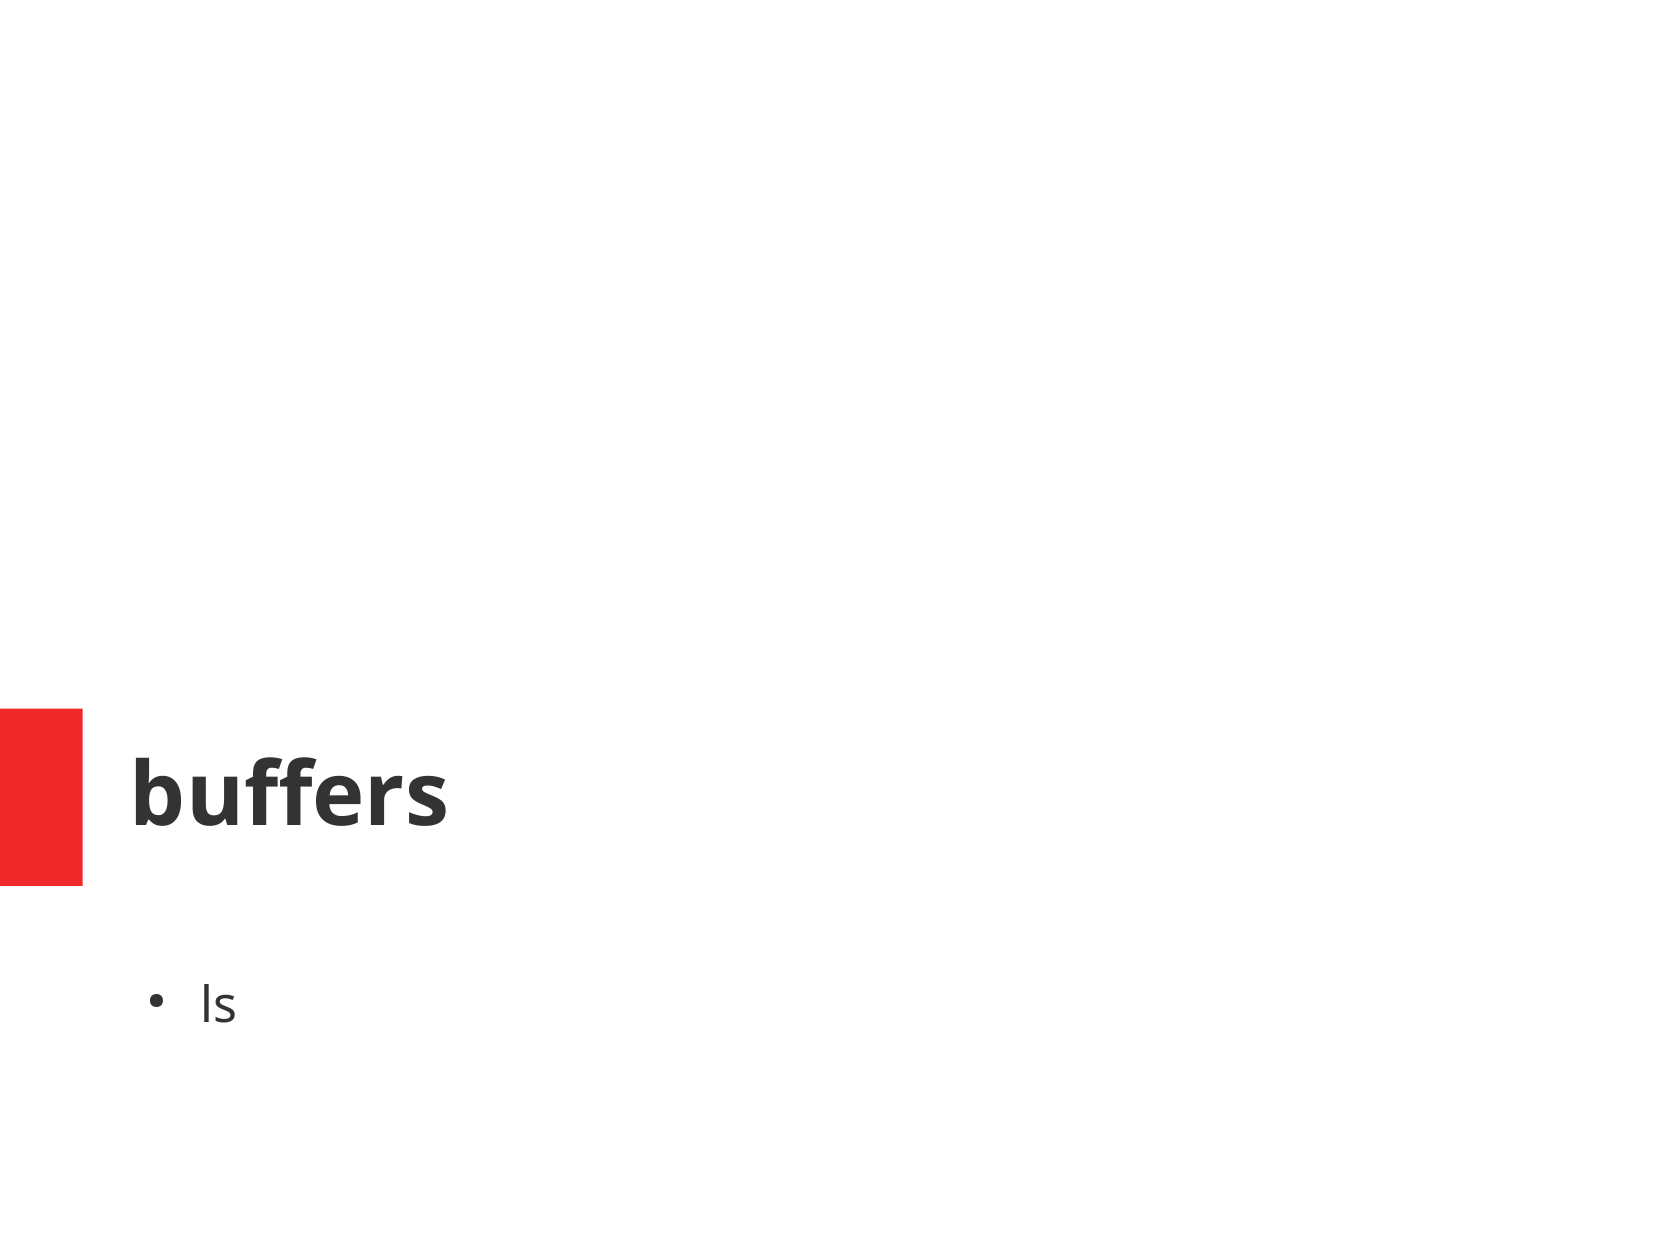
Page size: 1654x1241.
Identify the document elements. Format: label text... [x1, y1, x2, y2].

title buffers [129, 673, 1536, 910]
list ls [129, 968, 1536, 1241]
